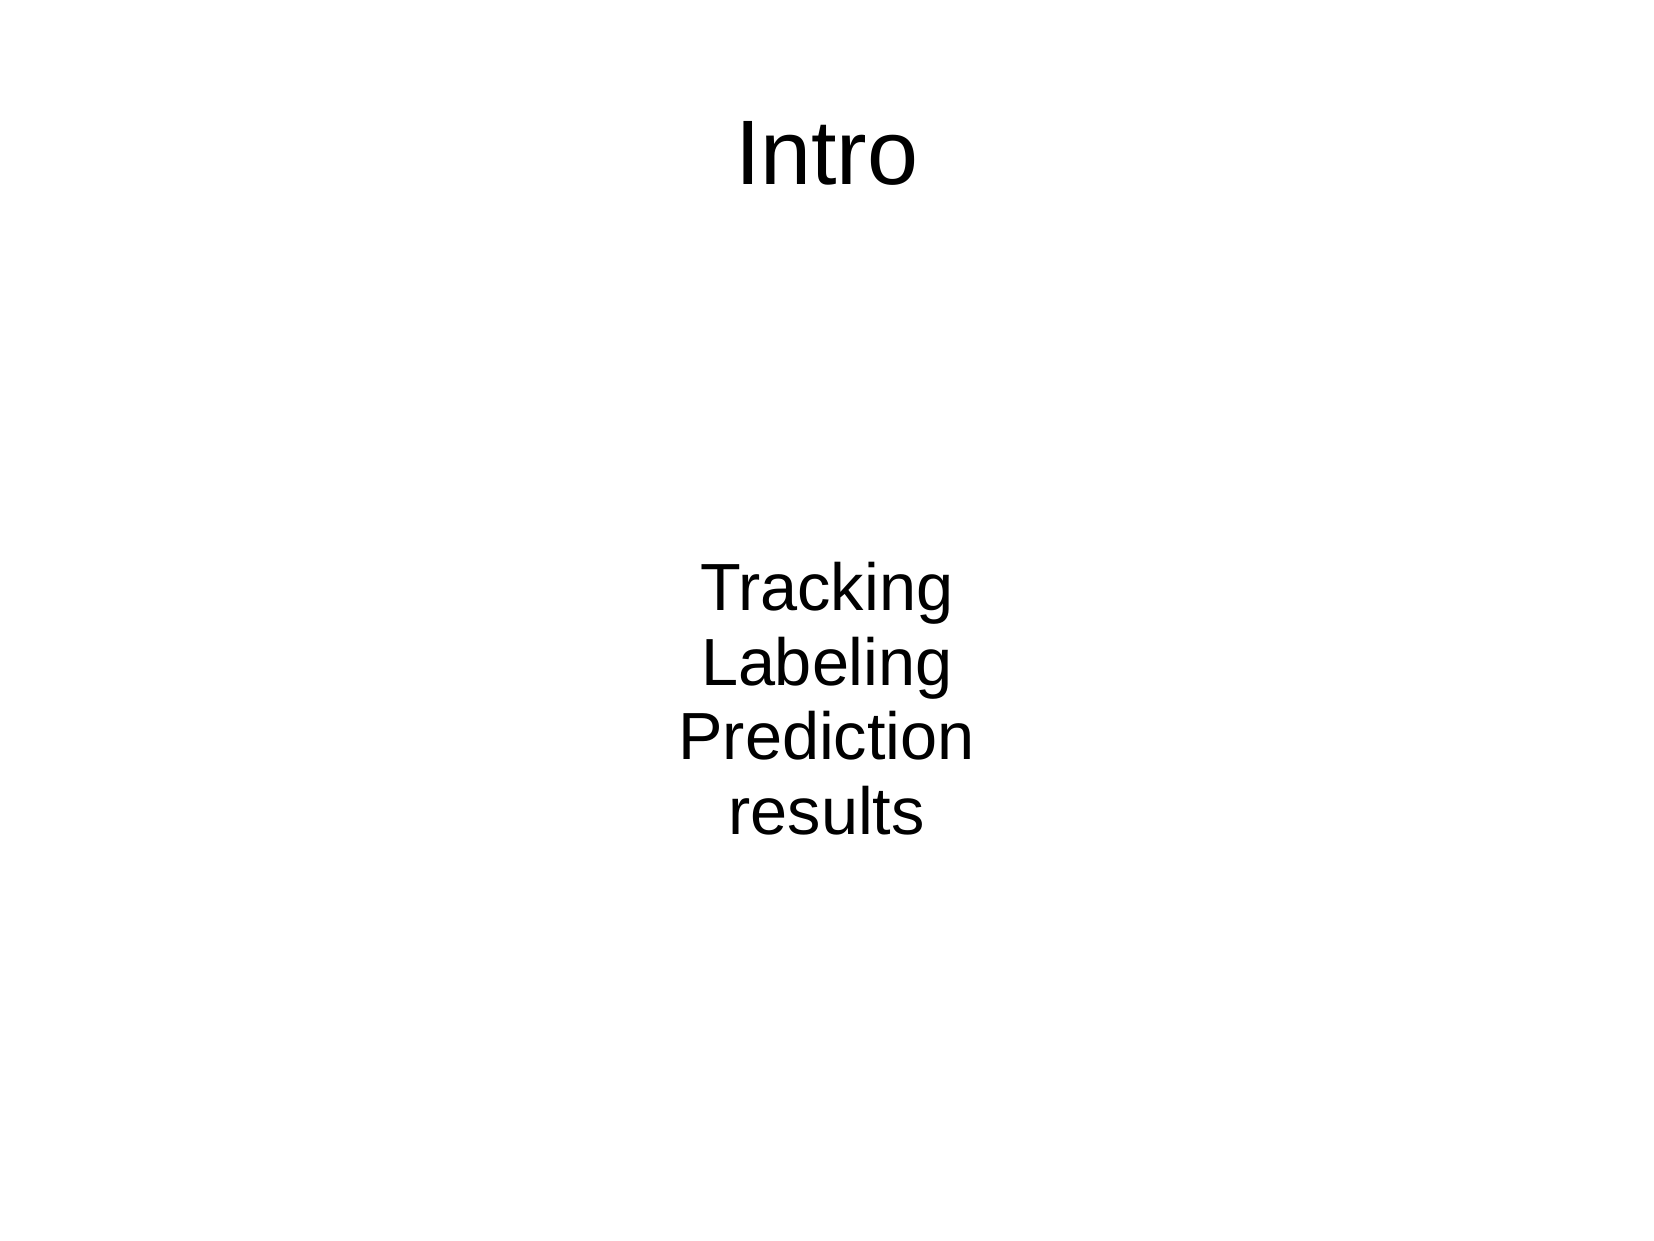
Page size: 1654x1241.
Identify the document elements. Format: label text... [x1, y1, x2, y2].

title Intro [82, 49, 1571, 257]
subtitle Tracking Labeling Prediction results [82, 290, 1571, 1109]
